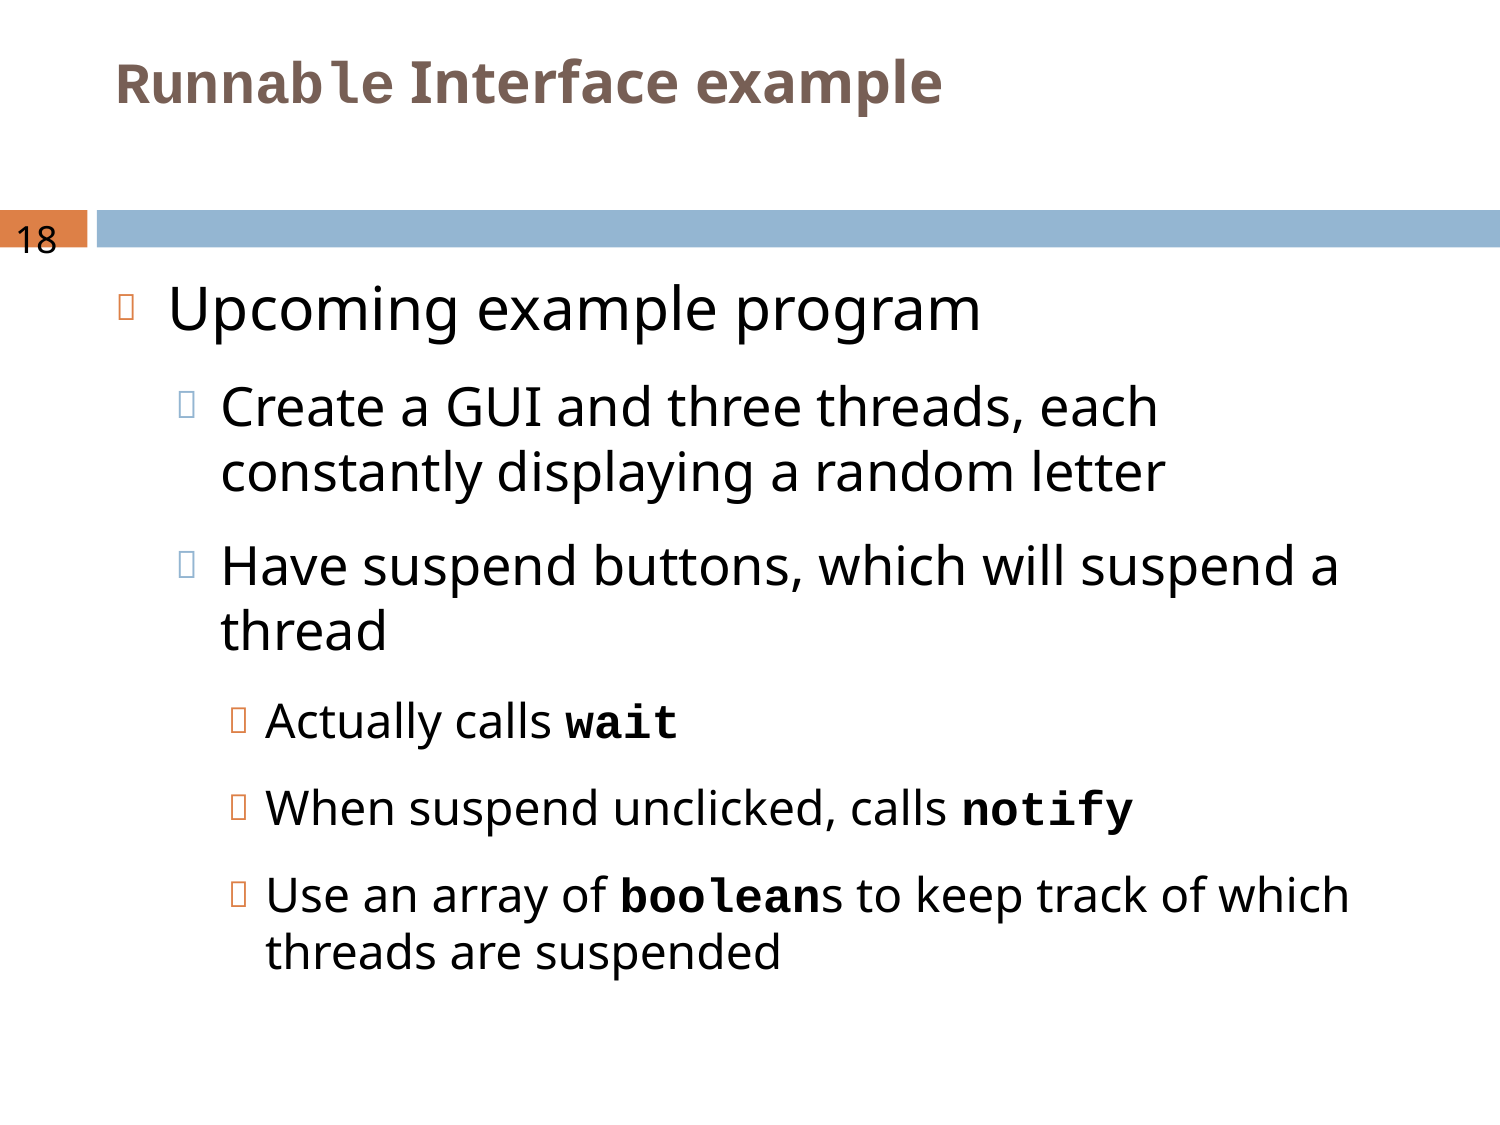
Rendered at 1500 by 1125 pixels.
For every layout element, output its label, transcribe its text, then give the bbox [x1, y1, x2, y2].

list Upcoming example program Create a GUI and three threads, each constantly displaying a random letter Have suspend buttons, which will suspend a thread Actually calls wait When suspend unclicked, calls notify Use an array of booleans to keep track of which threads are suspended [100, 262, 1438, 1000]
title Runnable Interface example [100, 37, 1438, 200]
slide_number <number> [0, 208, 88, 249]
